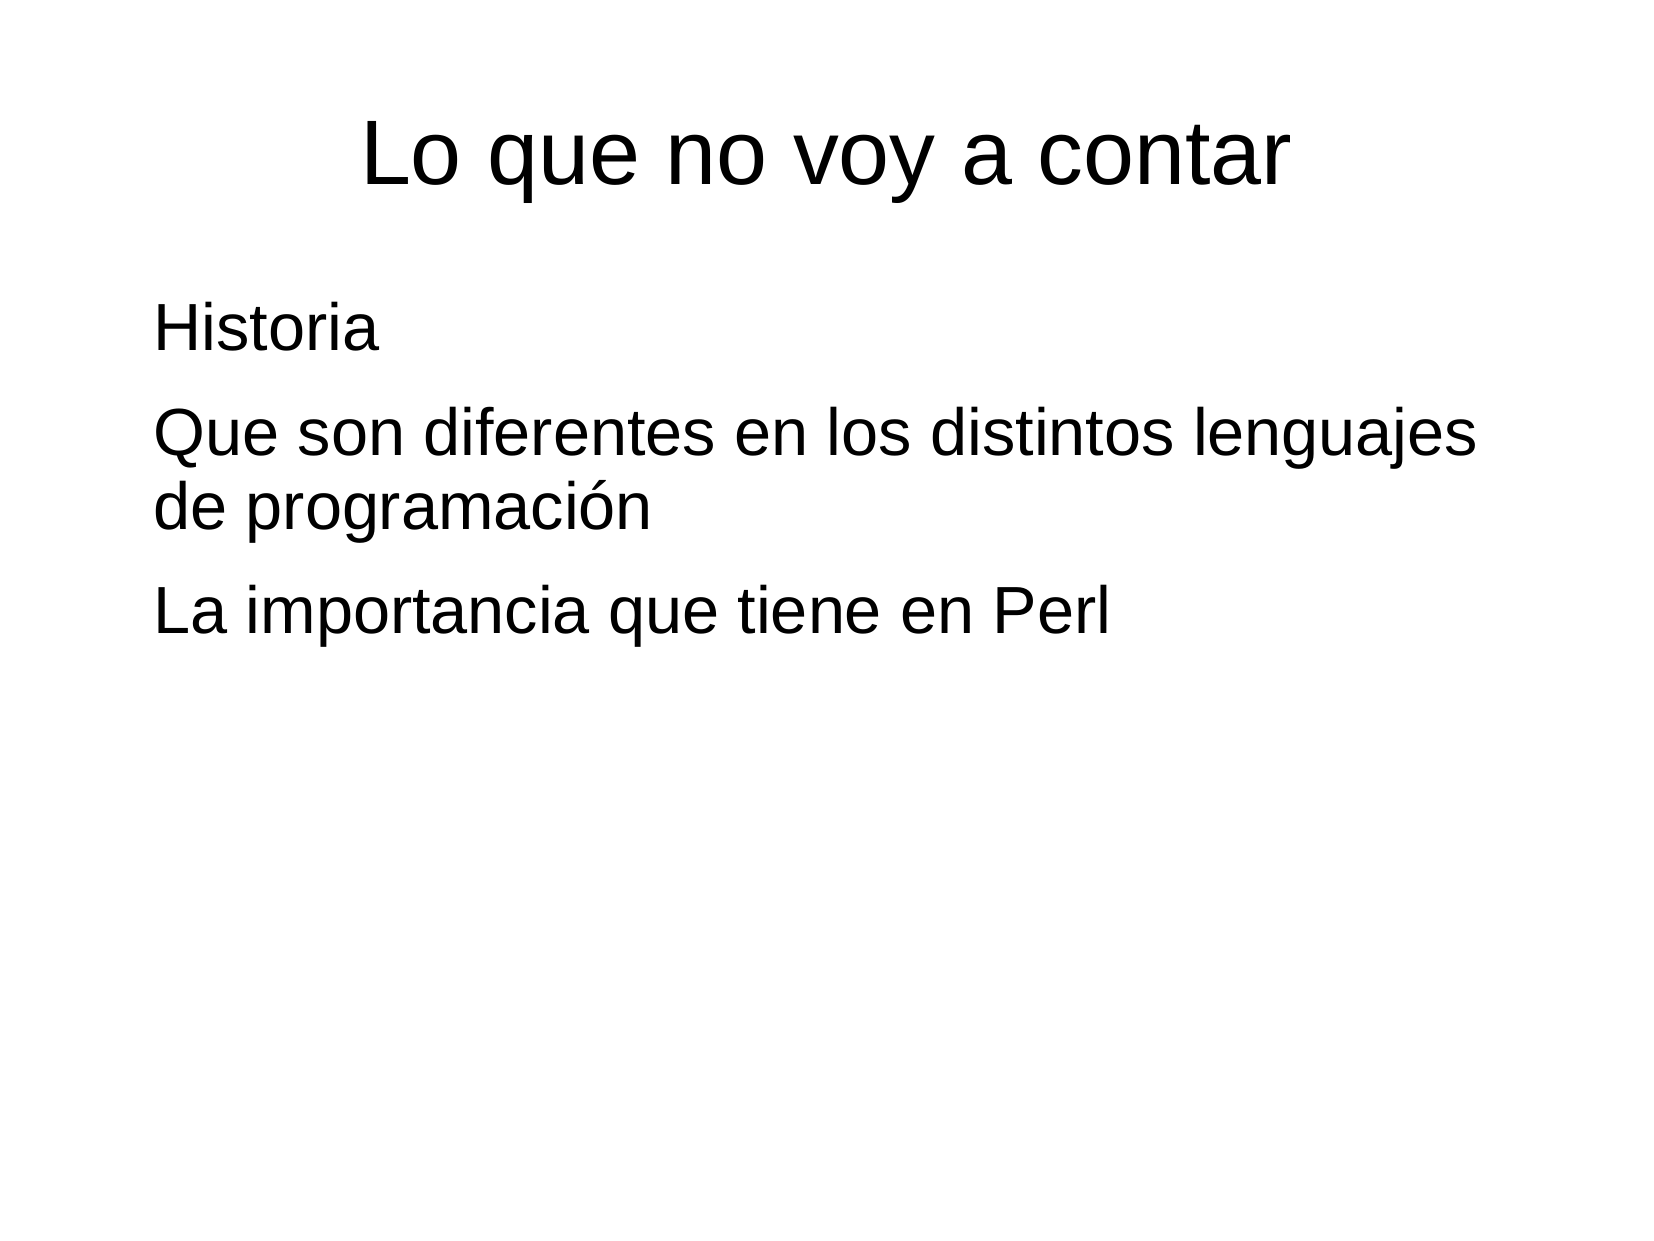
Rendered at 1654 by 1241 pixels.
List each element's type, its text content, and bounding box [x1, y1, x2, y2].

list Historia Que son diferentes en los distintos lenguajes de programación La importancia que tiene en Perl [82, 290, 1571, 1010]
title Lo que no voy a contar [82, 49, 1571, 257]
